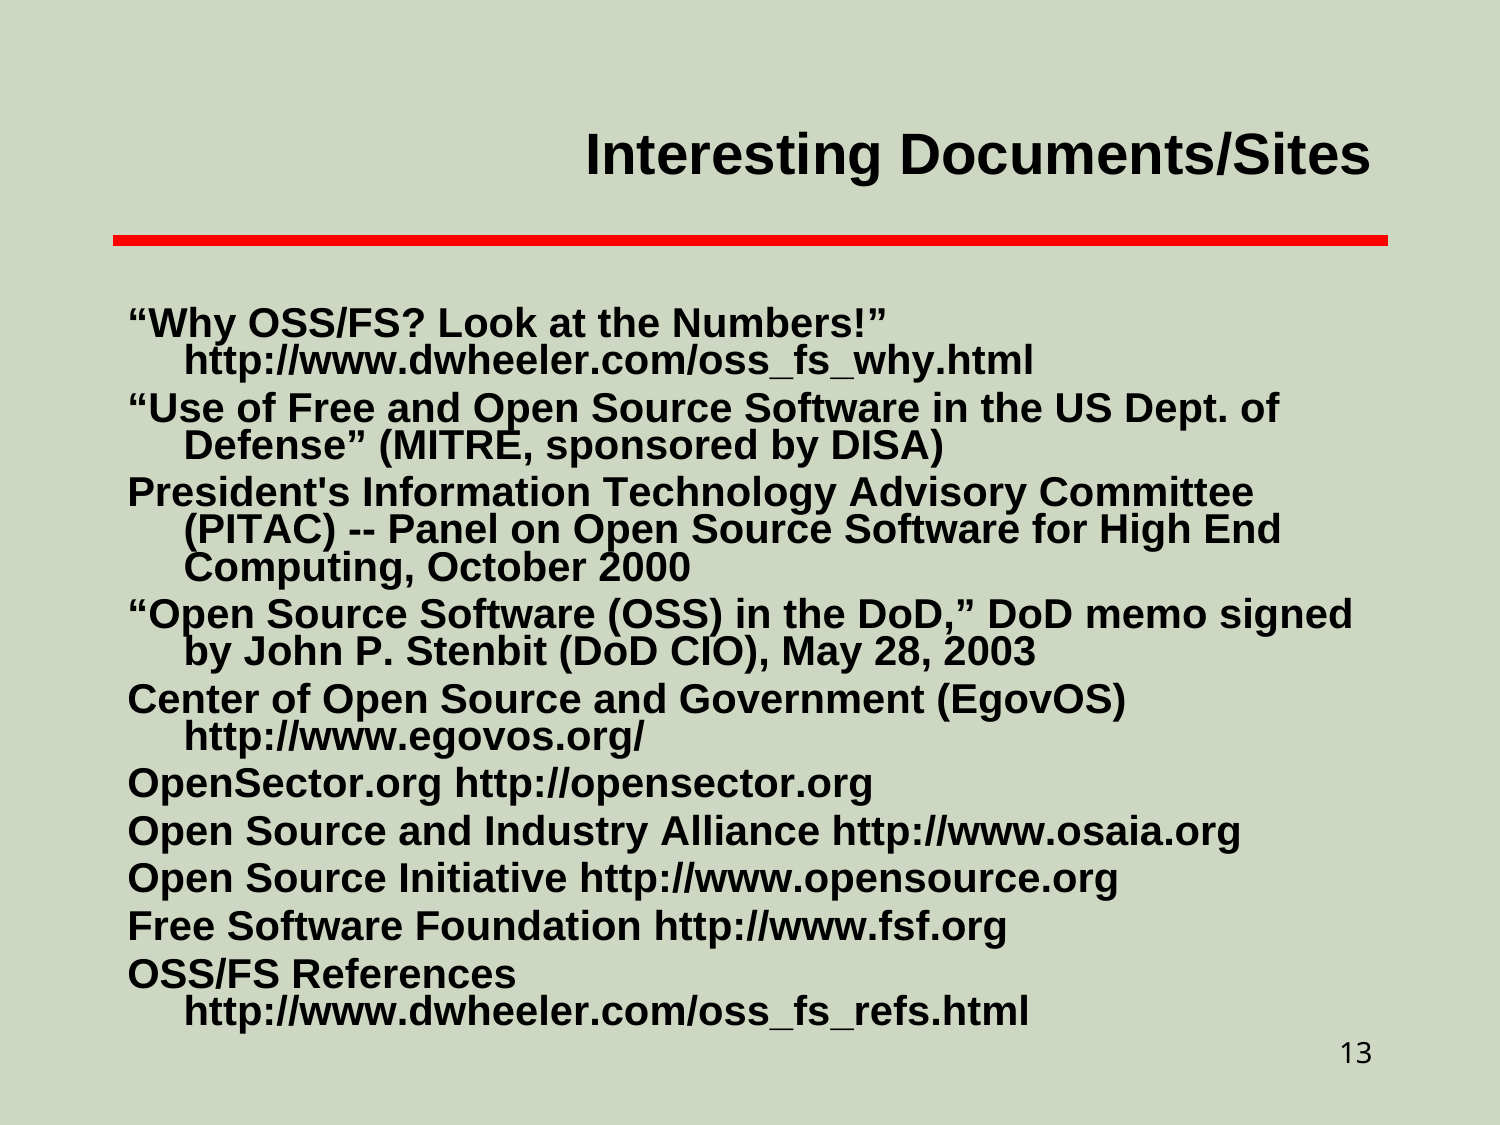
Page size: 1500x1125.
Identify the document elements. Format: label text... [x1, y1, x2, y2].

title Interesting Documents/Sites [337, 85, 1388, 224]
list “Why OSS/FS? Look at the Numbers!” http://www.dwheeler.com/oss_fs_why.html “Use of Free and Open Source Software in the US Dept. of Defense” (MITRE, sponsored by DISA) President's Information Technology Advisory Committee (PITAC) -- Panel on Open Source Software for High End Computing, October 2000 “Open Source Software (OSS) in the DoD,” DoD memo signed by John P. Stenbit (DoD CIO), May 28, 2003 Center of Open Source and Government (EgovOS) http://www.egovos.org/ OpenSector.org http://opensector.org Open Source and Industry Alliance http://www.osaia.org Open Source Initiative http://www.opensource.org Free Software Foundation http://www.fsf.org OSS/FS References http://www.dwheeler.com/oss_fs_refs.html [112, 299, 1388, 1050]
